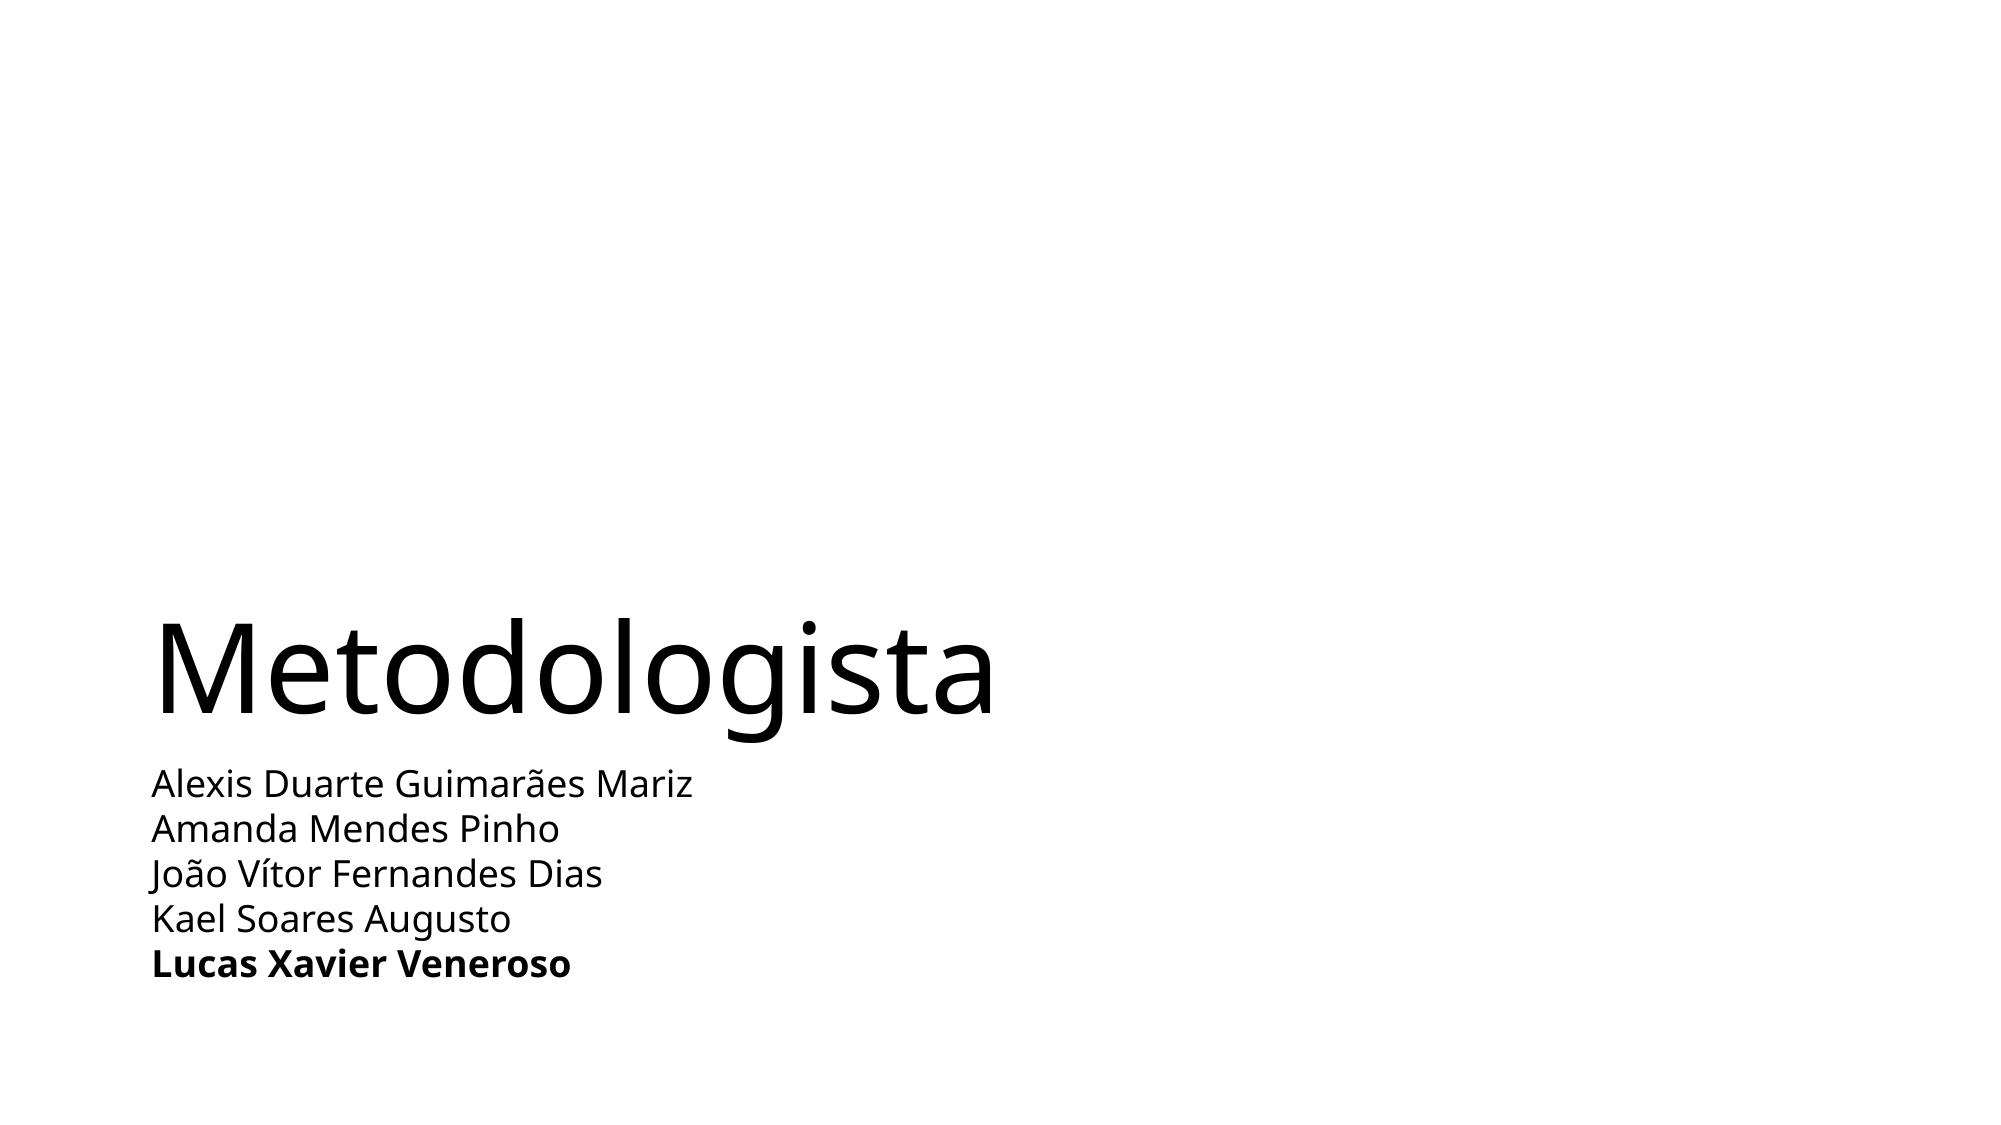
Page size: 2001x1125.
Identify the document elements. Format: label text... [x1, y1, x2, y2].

list Alexis Duarte Guimarães Mariz Amanda Mendes Pinho João Vítor Fernandes Dias Kael Soares Augusto Lucas Xavier Veneroso [136, 752, 1862, 999]
title Metodologista [136, 280, 1862, 749]
